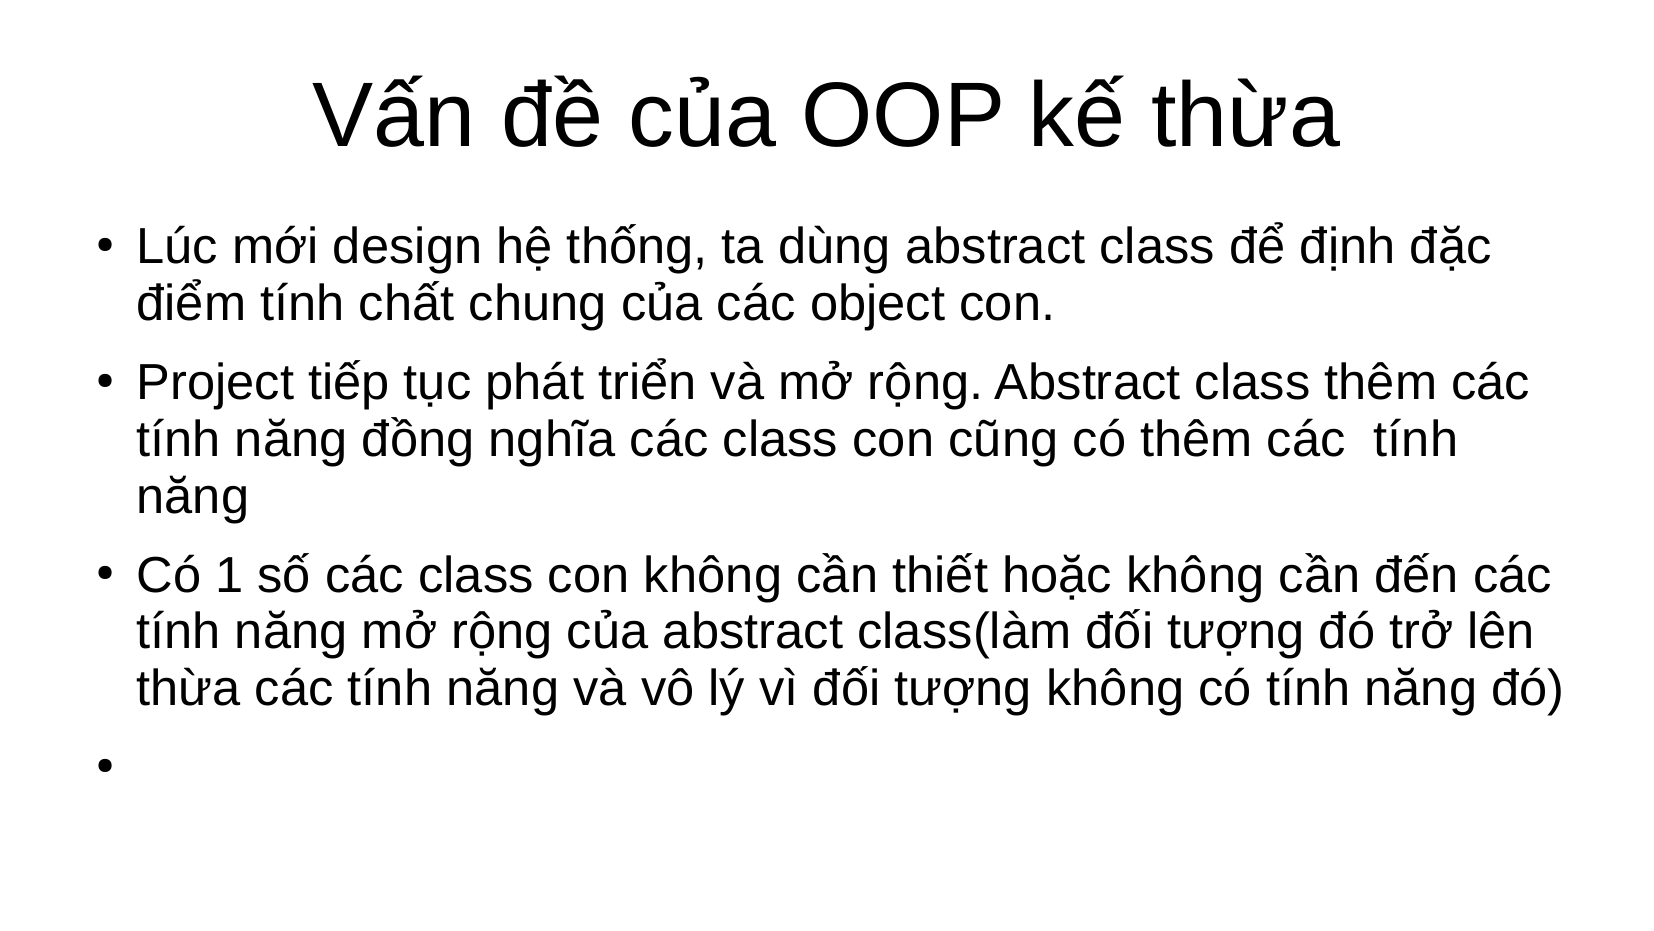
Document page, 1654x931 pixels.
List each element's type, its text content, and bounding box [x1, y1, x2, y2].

list Lúc mới design hệ thống, ta dùng abstract class để định đặc điểm tính chất chung của các object con. Project tiếp tục phát triển và mở rộng. Abstract class thêm các tính năng đồng nghĩa các class con cũng có thêm các tính năng Có 1 số các class con không cần thiết hoặc không cần đến các tính năng mở rộng của abstract class(làm đối tượng đó trở lên thừa các tính năng và vô lý vì đối tượng không có tính năng đó) [82, 217, 1571, 758]
title Vấn đề của OOP kế thừa [82, 37, 1571, 193]
